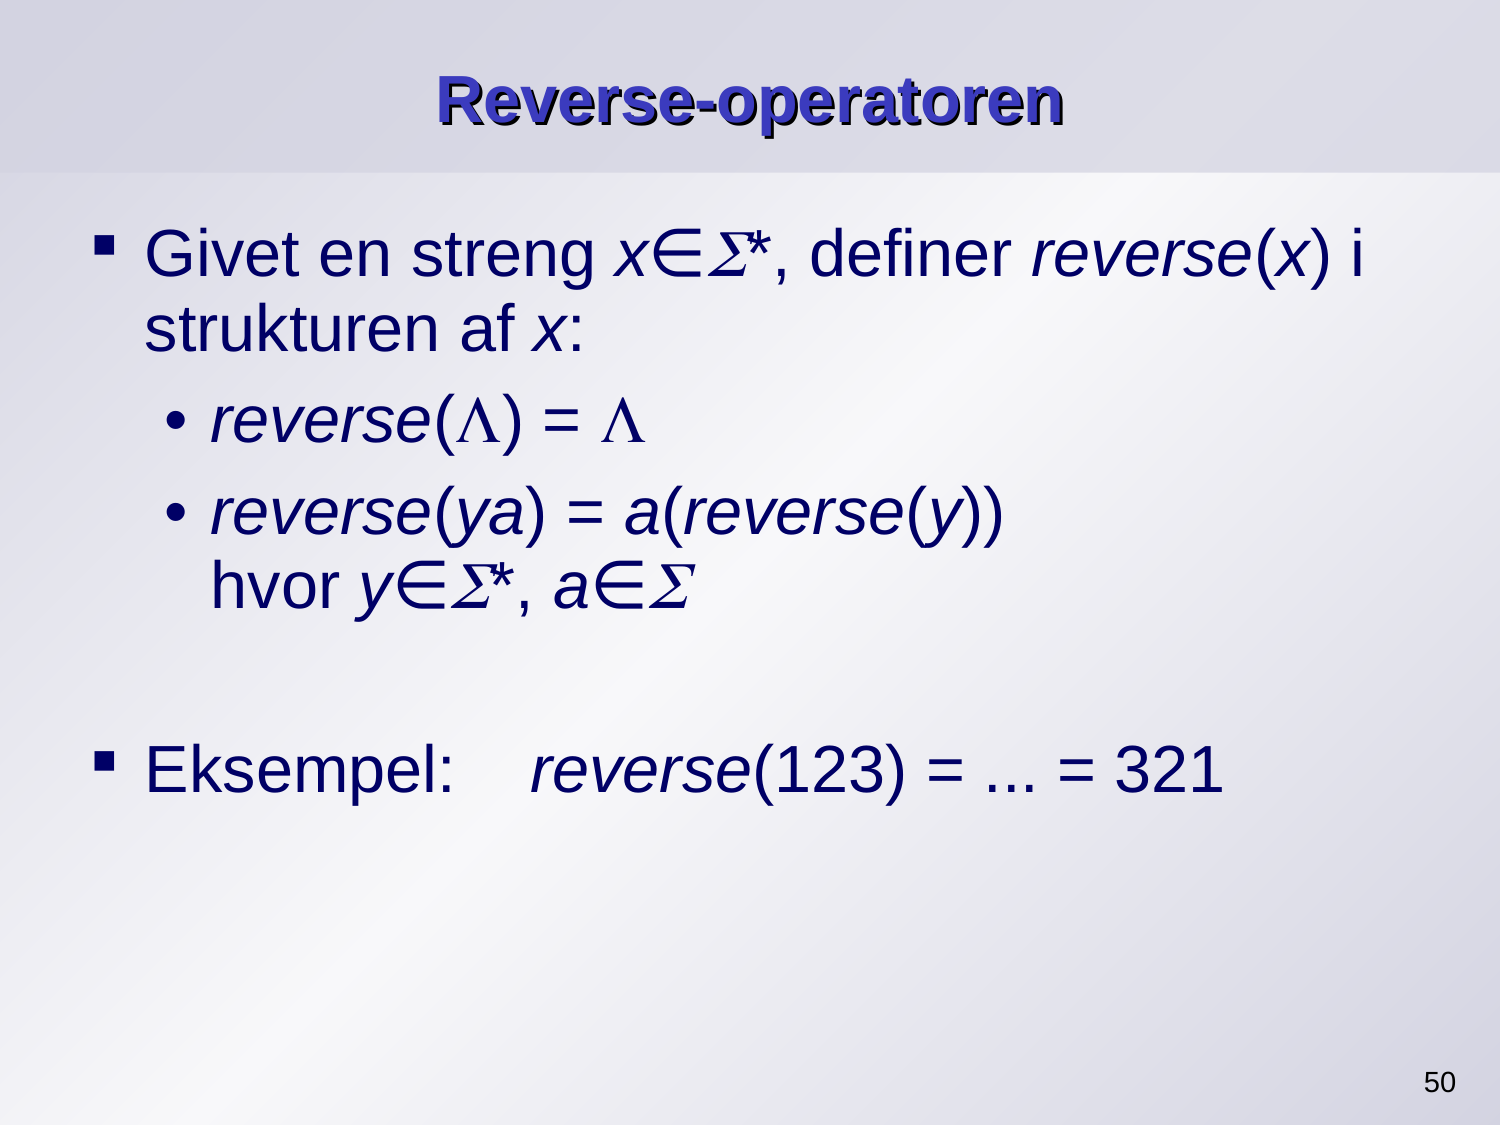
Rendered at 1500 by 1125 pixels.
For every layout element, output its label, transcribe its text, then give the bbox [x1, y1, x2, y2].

list Givet en streng x∈Σ*, definer reverse(x) i strukturen af x: reverse(Λ) = Λ reverse(ya) = a(reverse(y)) hvor y∈Σ*, a∈Σ Eksempel: reverse(123) = ... = 321 [74, 207, 1459, 1071]
title Reverse-operatoren [75, 24, 1426, 174]
